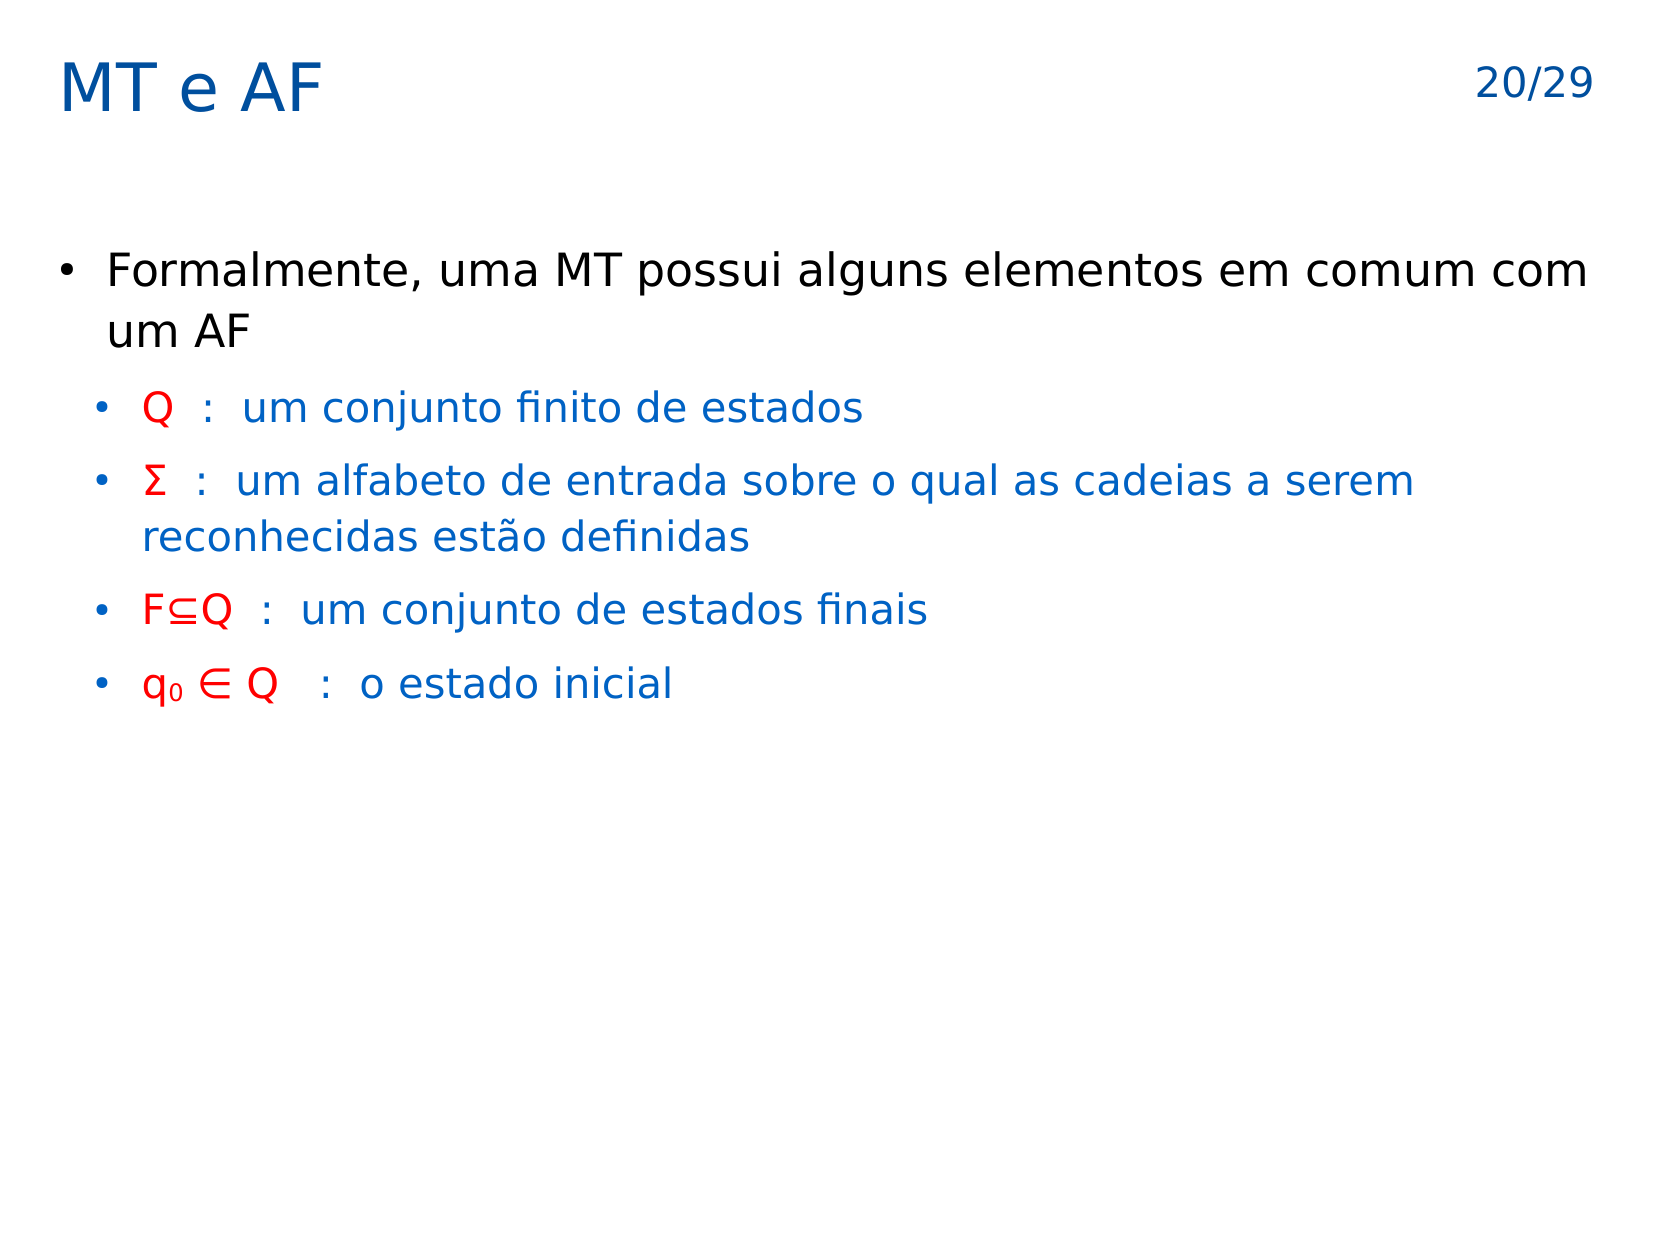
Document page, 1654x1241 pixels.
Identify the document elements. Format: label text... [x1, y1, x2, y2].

list Formalmente, uma MT possui alguns elementos em comum com um AF Q : um conjunto finito de estados Σ : um alfabeto de entrada sobre o qual as cadeias a serem reconhecidas estão definidas F⊆Q : um conjunto de estados finais q0 ∈ Q : o estado inicial [59, 236, 1595, 1211]
title MT e AF [59, 29, 1625, 148]
